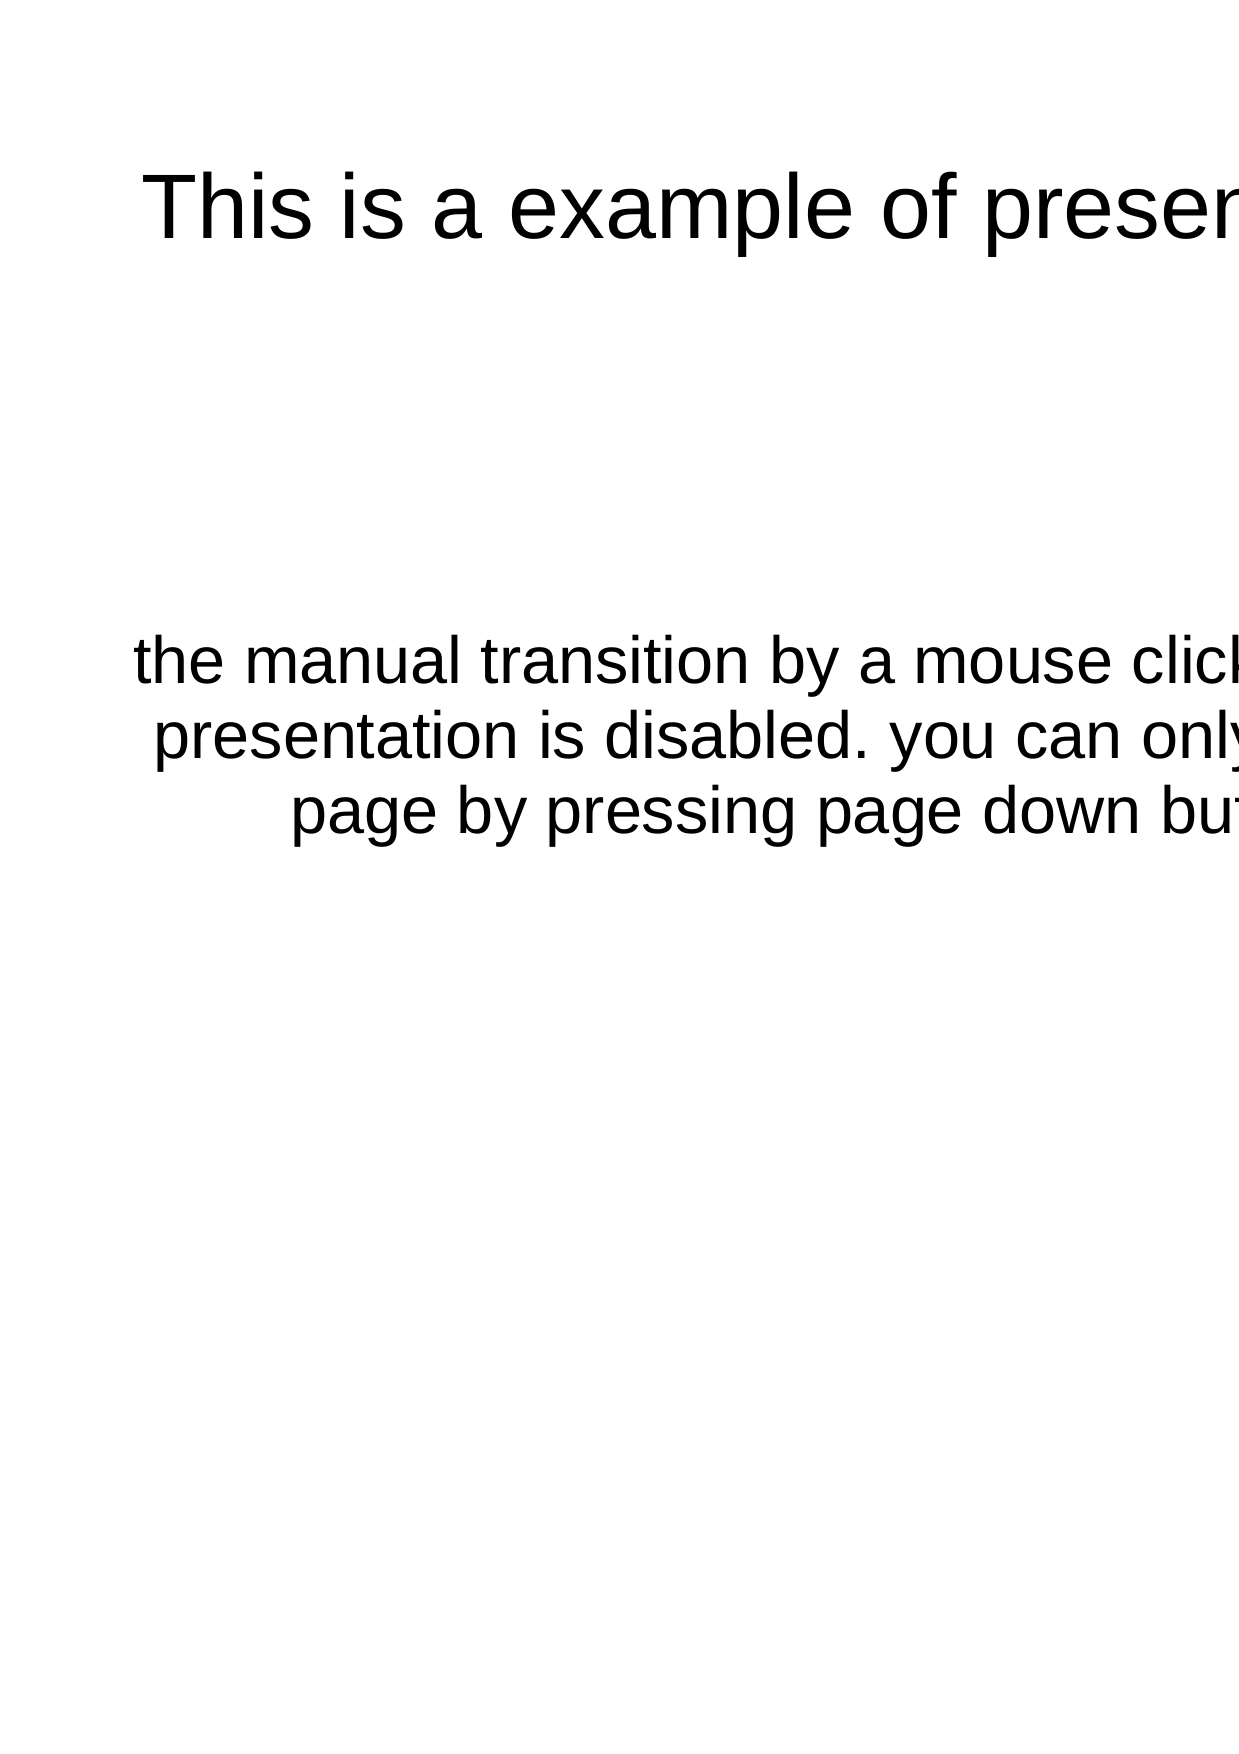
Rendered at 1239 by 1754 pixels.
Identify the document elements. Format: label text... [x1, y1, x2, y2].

title This is a example of presentation. [121, 102, 1239, 311]
subtitle the manual transition by a mouse click during a presentation is disabled. you can only change page by pressing page down button. [121, 344, 1239, 1127]
